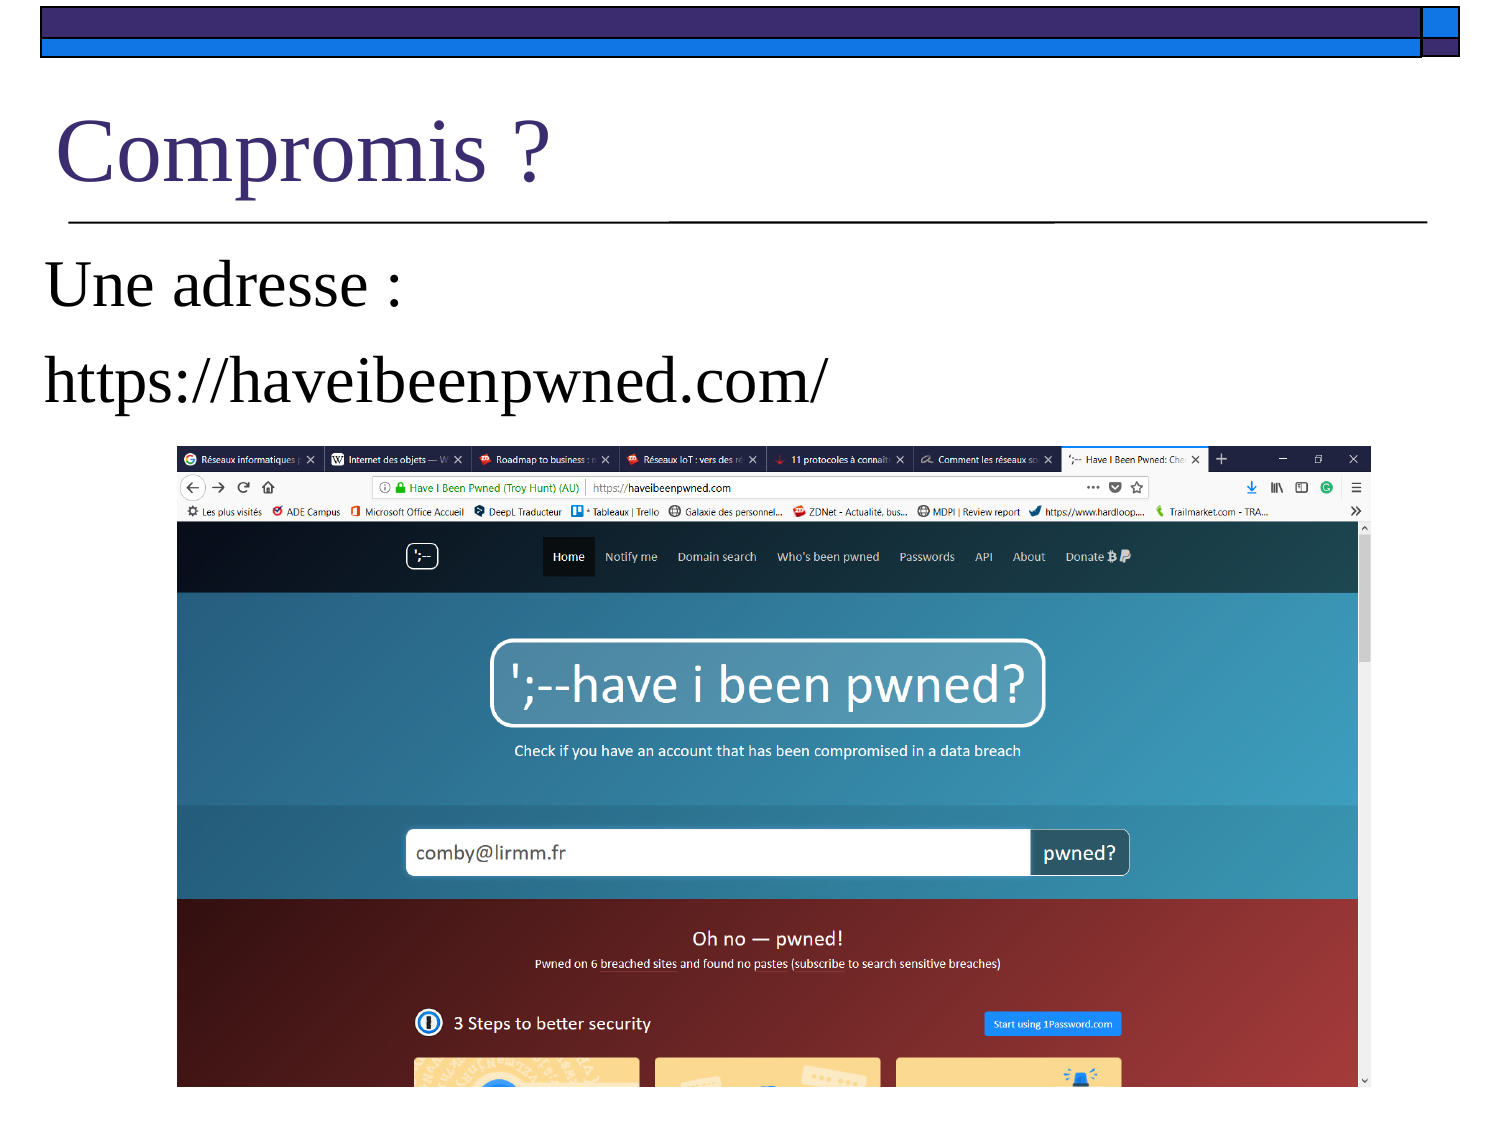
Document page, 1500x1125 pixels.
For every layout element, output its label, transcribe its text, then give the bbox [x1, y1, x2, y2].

title Compromis ? [41, 0, 1459, 208]
list Une adresse : https://haveibeenpwned.com/ [29, 231, 1447, 1011]
picture [177, 446, 1371, 1087]
